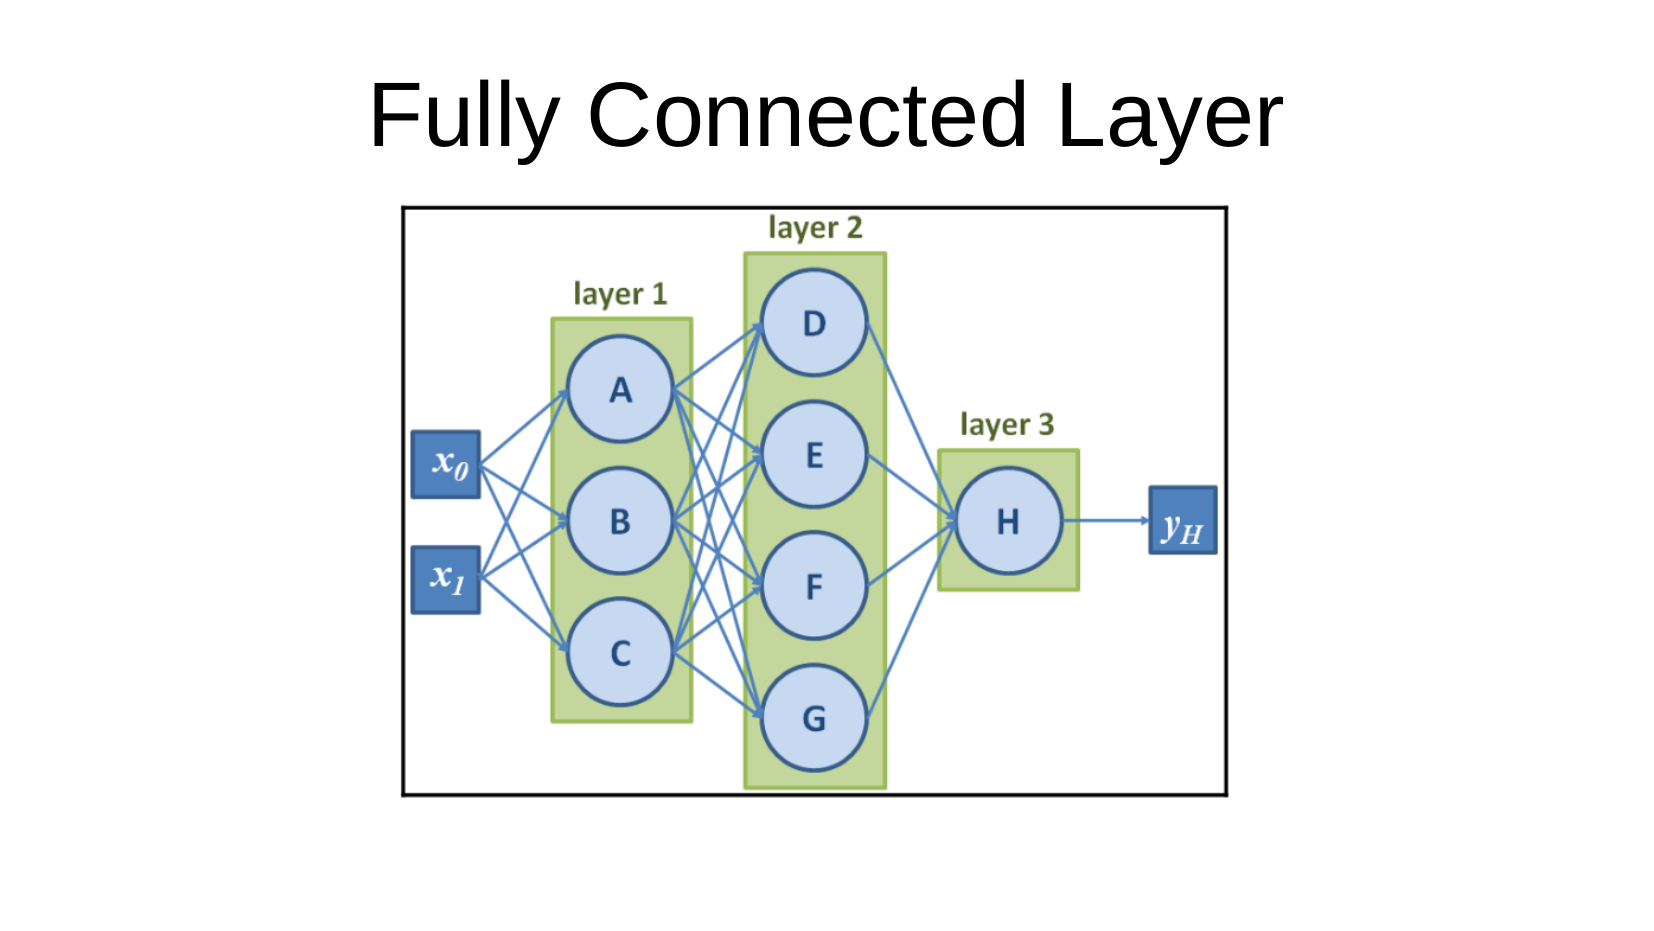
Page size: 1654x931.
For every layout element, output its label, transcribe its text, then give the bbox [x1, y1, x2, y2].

picture [375, 192, 1238, 807]
title Fully Connected Layer [82, 37, 1571, 193]
